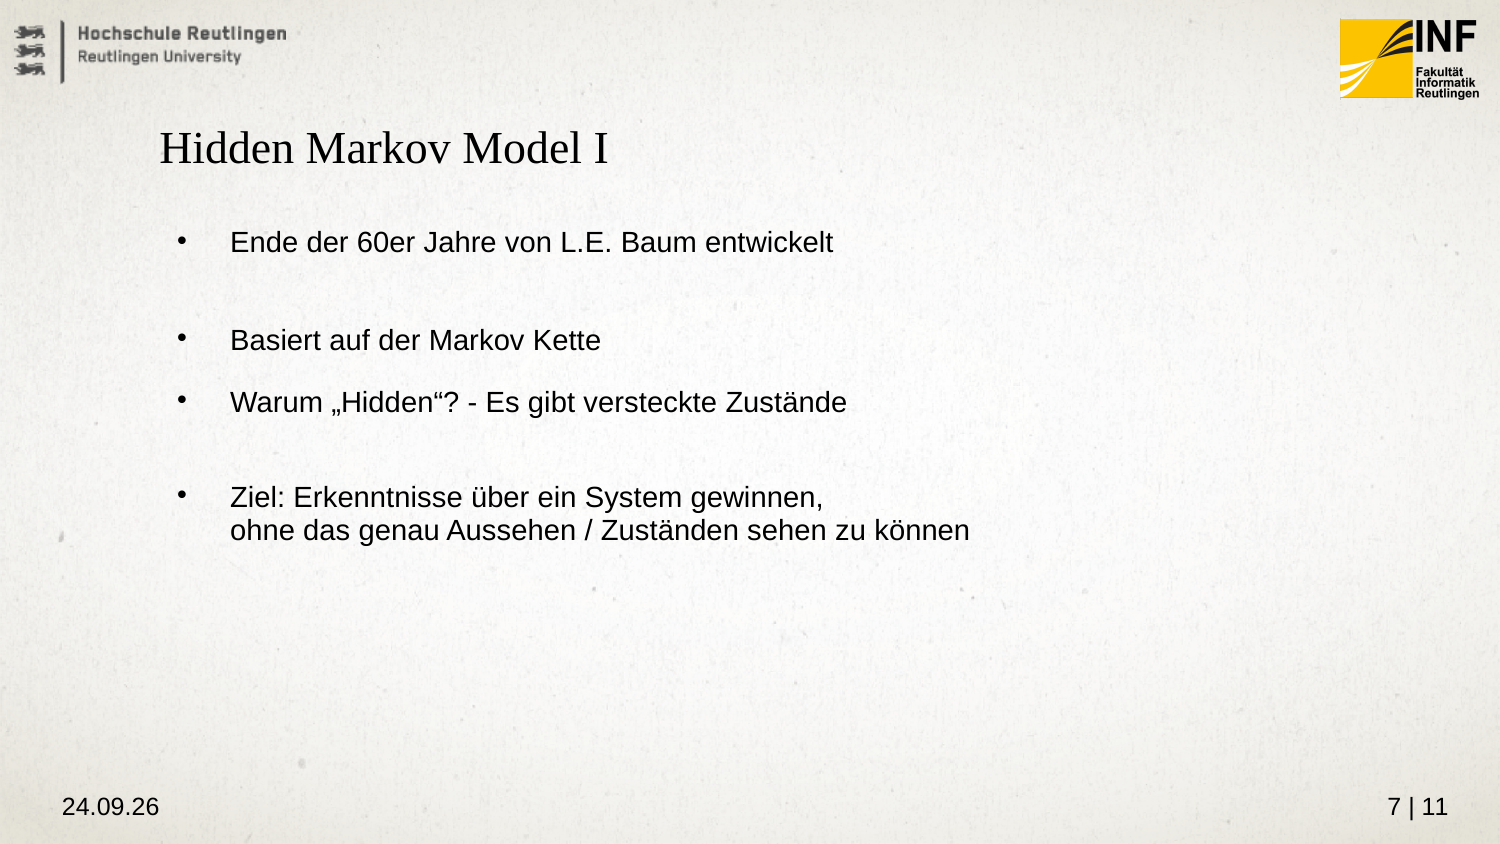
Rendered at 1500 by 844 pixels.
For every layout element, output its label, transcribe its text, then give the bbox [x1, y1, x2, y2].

list Ende der 60er Jahre von L.E. Baum entwickelt Basiert auf der Markov Kette Warum „Hidden“? - Es gibt versteckte Zustände Ziel: Erkenntnisse über ein System gewinnen, ohne das genau Aussehen / Zuständen sehen zu können [159, 224, 1341, 732]
title Hidden Markov Model I [159, 106, 1341, 188]
picture [0, 0, 1500, 844]
